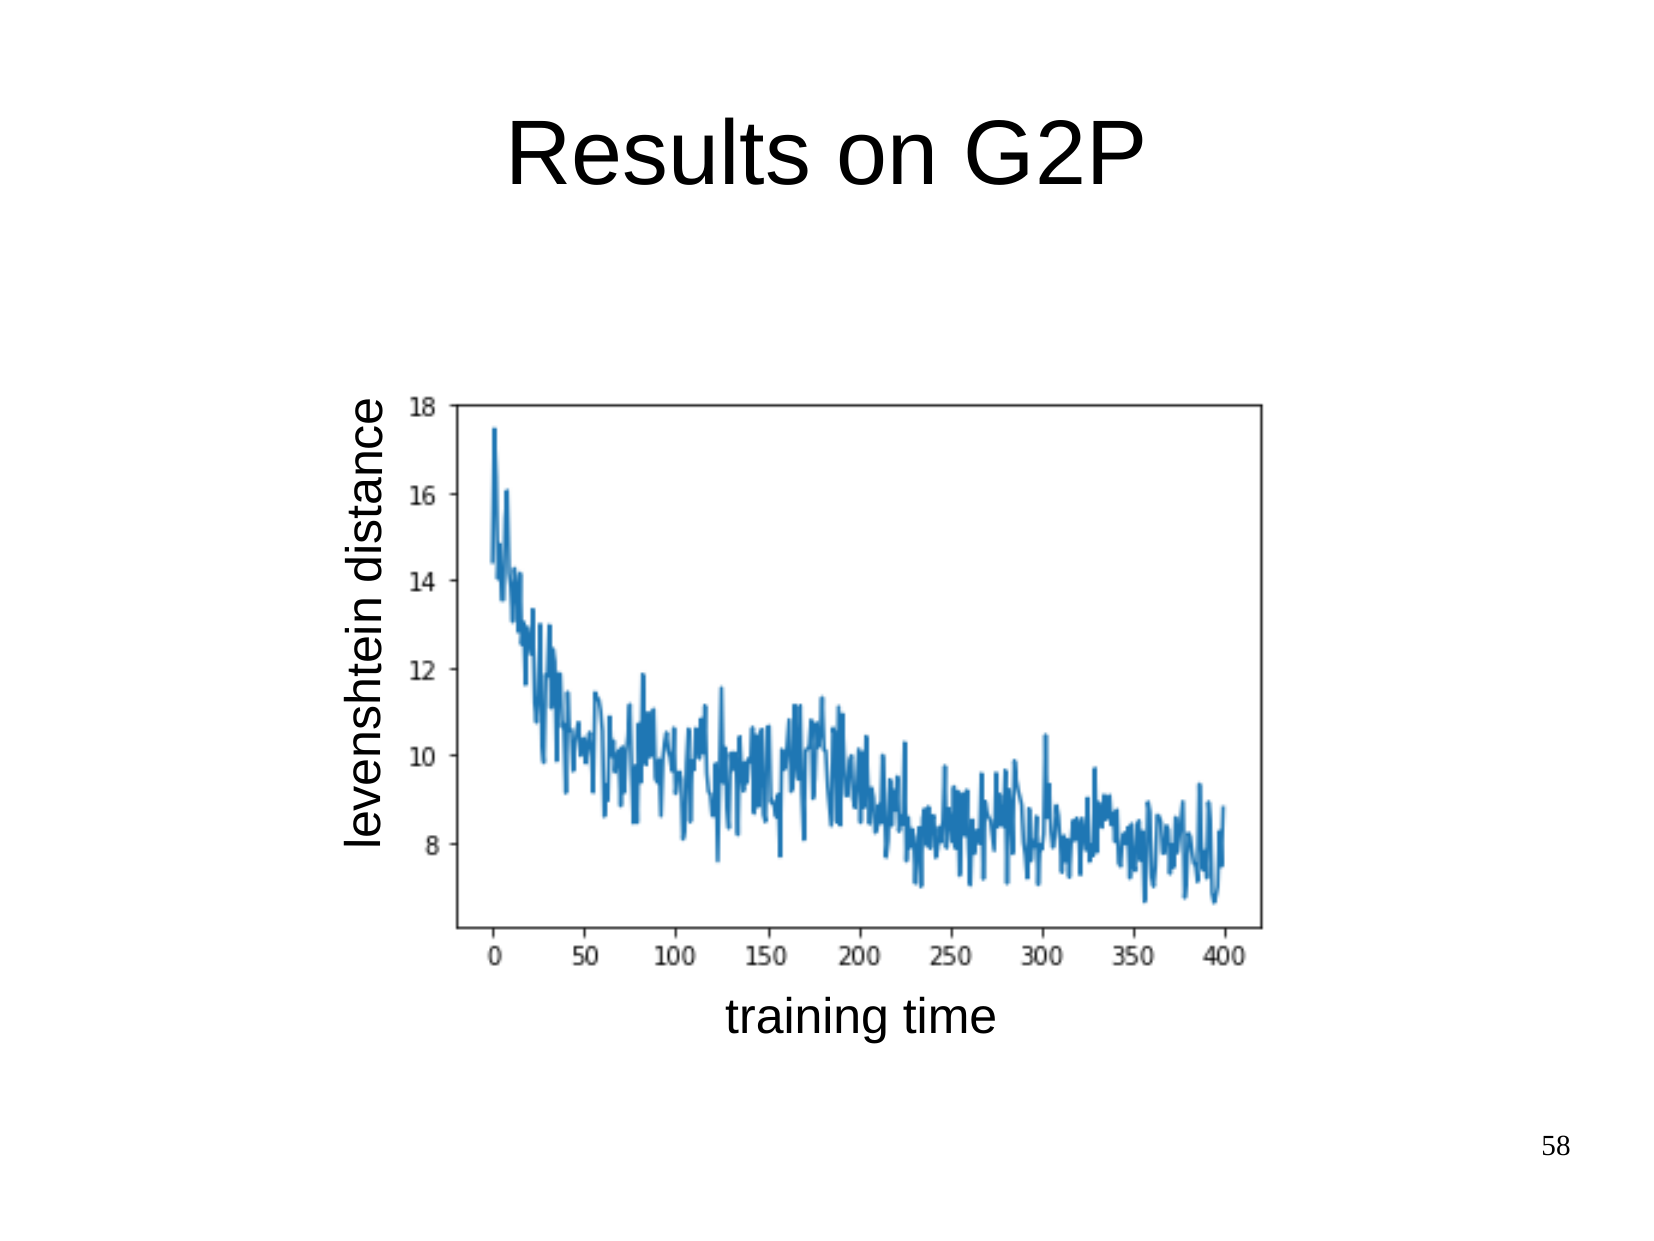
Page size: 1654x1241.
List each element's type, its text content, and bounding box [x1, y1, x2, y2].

text_box levenshtein distance [334, 255, 428, 921]
text_box training time [654, 987, 1104, 1078]
title Results on G2P [82, 49, 1571, 257]
picture [392, 381, 1285, 986]
